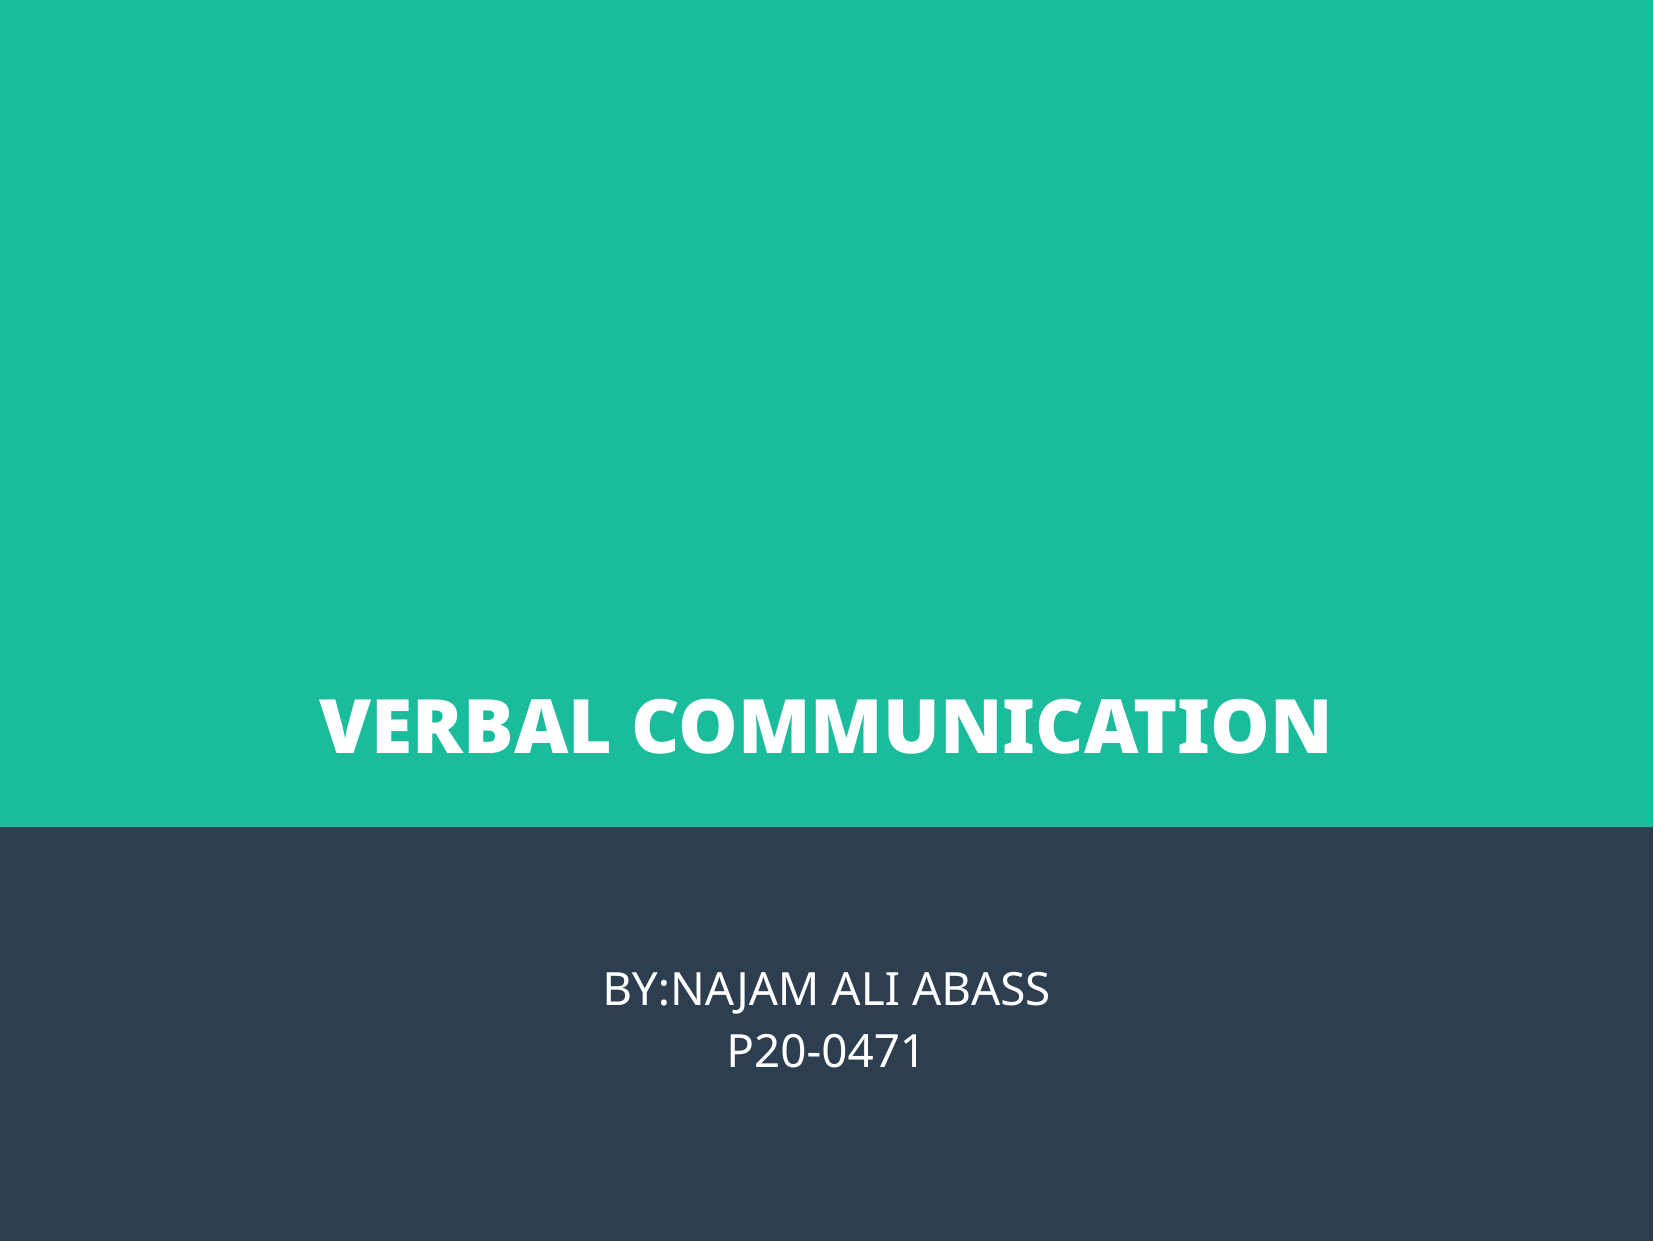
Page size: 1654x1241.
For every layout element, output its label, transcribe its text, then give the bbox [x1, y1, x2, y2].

title VERBAL COMMUNICATION [58, 620, 1594, 778]
subtitle BY:NAJAM ALI ABASS P20-0471 [58, 856, 1594, 1182]
